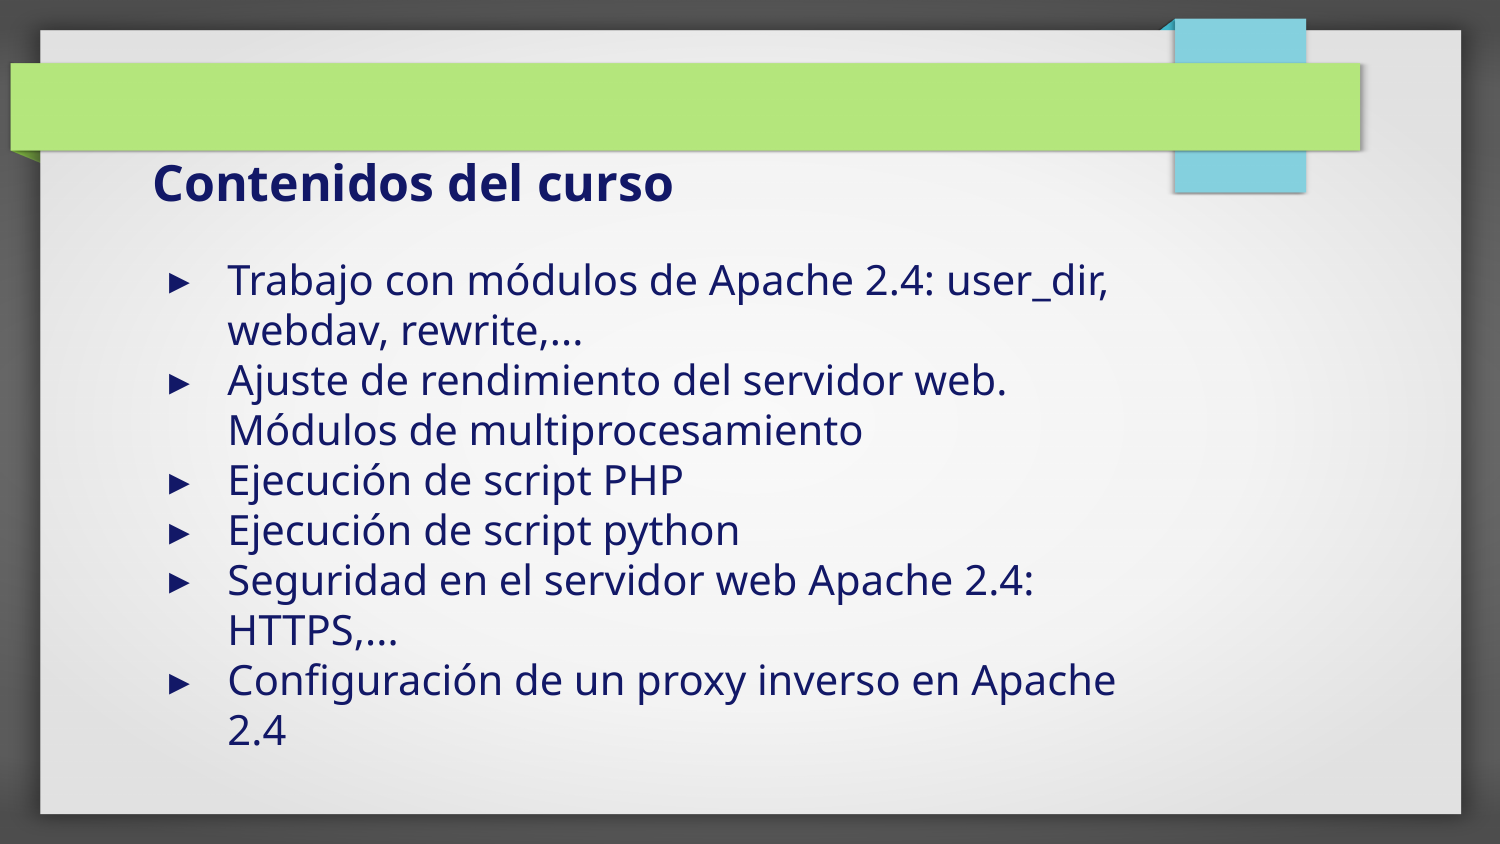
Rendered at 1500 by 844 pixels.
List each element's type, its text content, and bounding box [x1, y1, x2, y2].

list Trabajo con módulos de Apache 2.4: user_dir, webdav, rewrite,... Ajuste de rendimiento del servidor web. Módulos de multiprocesamiento Ejecución de script PHP Ejecución de script python Seguridad en el servidor web Apache 2.4: HTTPS,... Configuración de un proxy inverso en Apache 2.4 [137, 238, 1182, 609]
title Contenidos del curso [137, 146, 1011, 227]
picture [0, 0, 1500, 844]
